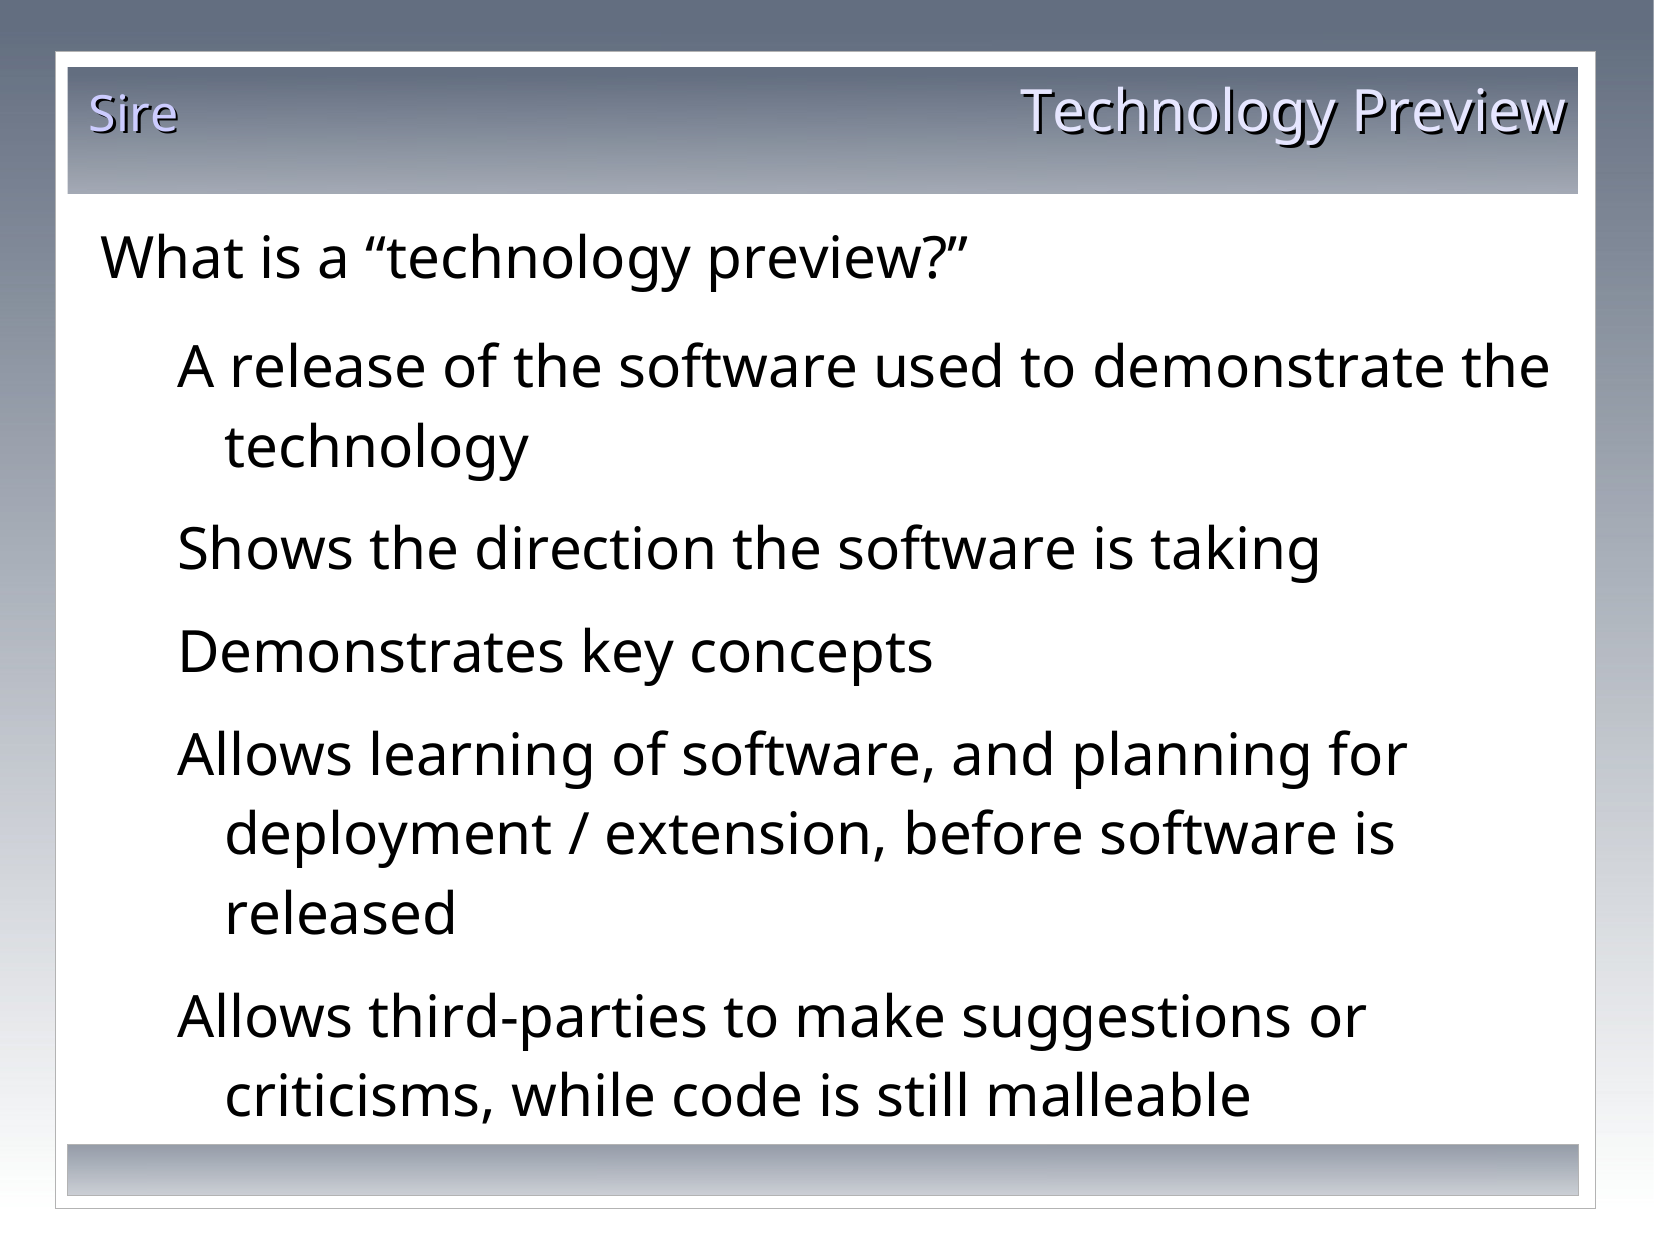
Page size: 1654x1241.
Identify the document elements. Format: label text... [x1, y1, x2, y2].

title Technology Preview [567, 68, 1567, 196]
list What is a “technology preview?” A release of the software used to demonstrate the technology Shows the direction the software is taking Demonstrates key concepts Allows learning of software, and planning for deployment / extension, before software is released Allows third-parties to make suggestions or criticisms, while code is still malleable [82, 216, 1571, 1109]
picture [0, 0, 1654, 1241]
